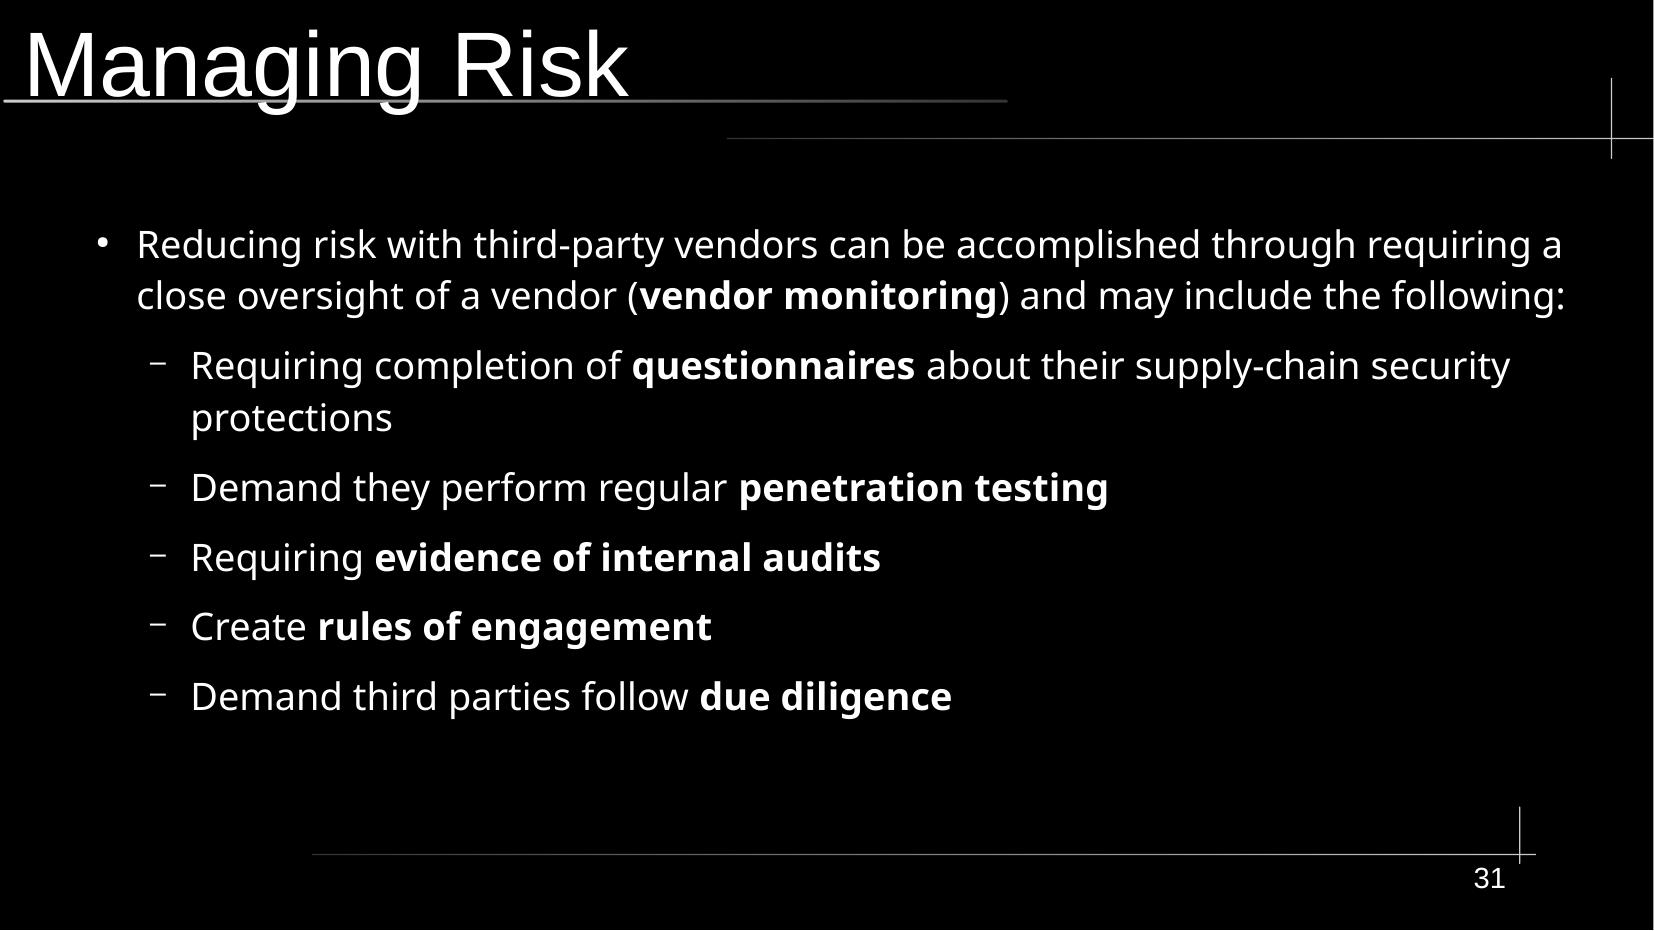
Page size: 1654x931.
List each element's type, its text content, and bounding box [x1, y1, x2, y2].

list Reducing risk with third-party vendors can be accomplished through requiring a close oversight of a vendor (vendor monitoring) and may include the following: Requiring completion of questionnaires about their supply-chain security protections Demand they perform regular penetration testing Requiring evidence of internal audits Create rules of engagement Demand third parties follow due diligence [82, 217, 1571, 758]
title Managing Risk [23, 11, 1589, 119]
